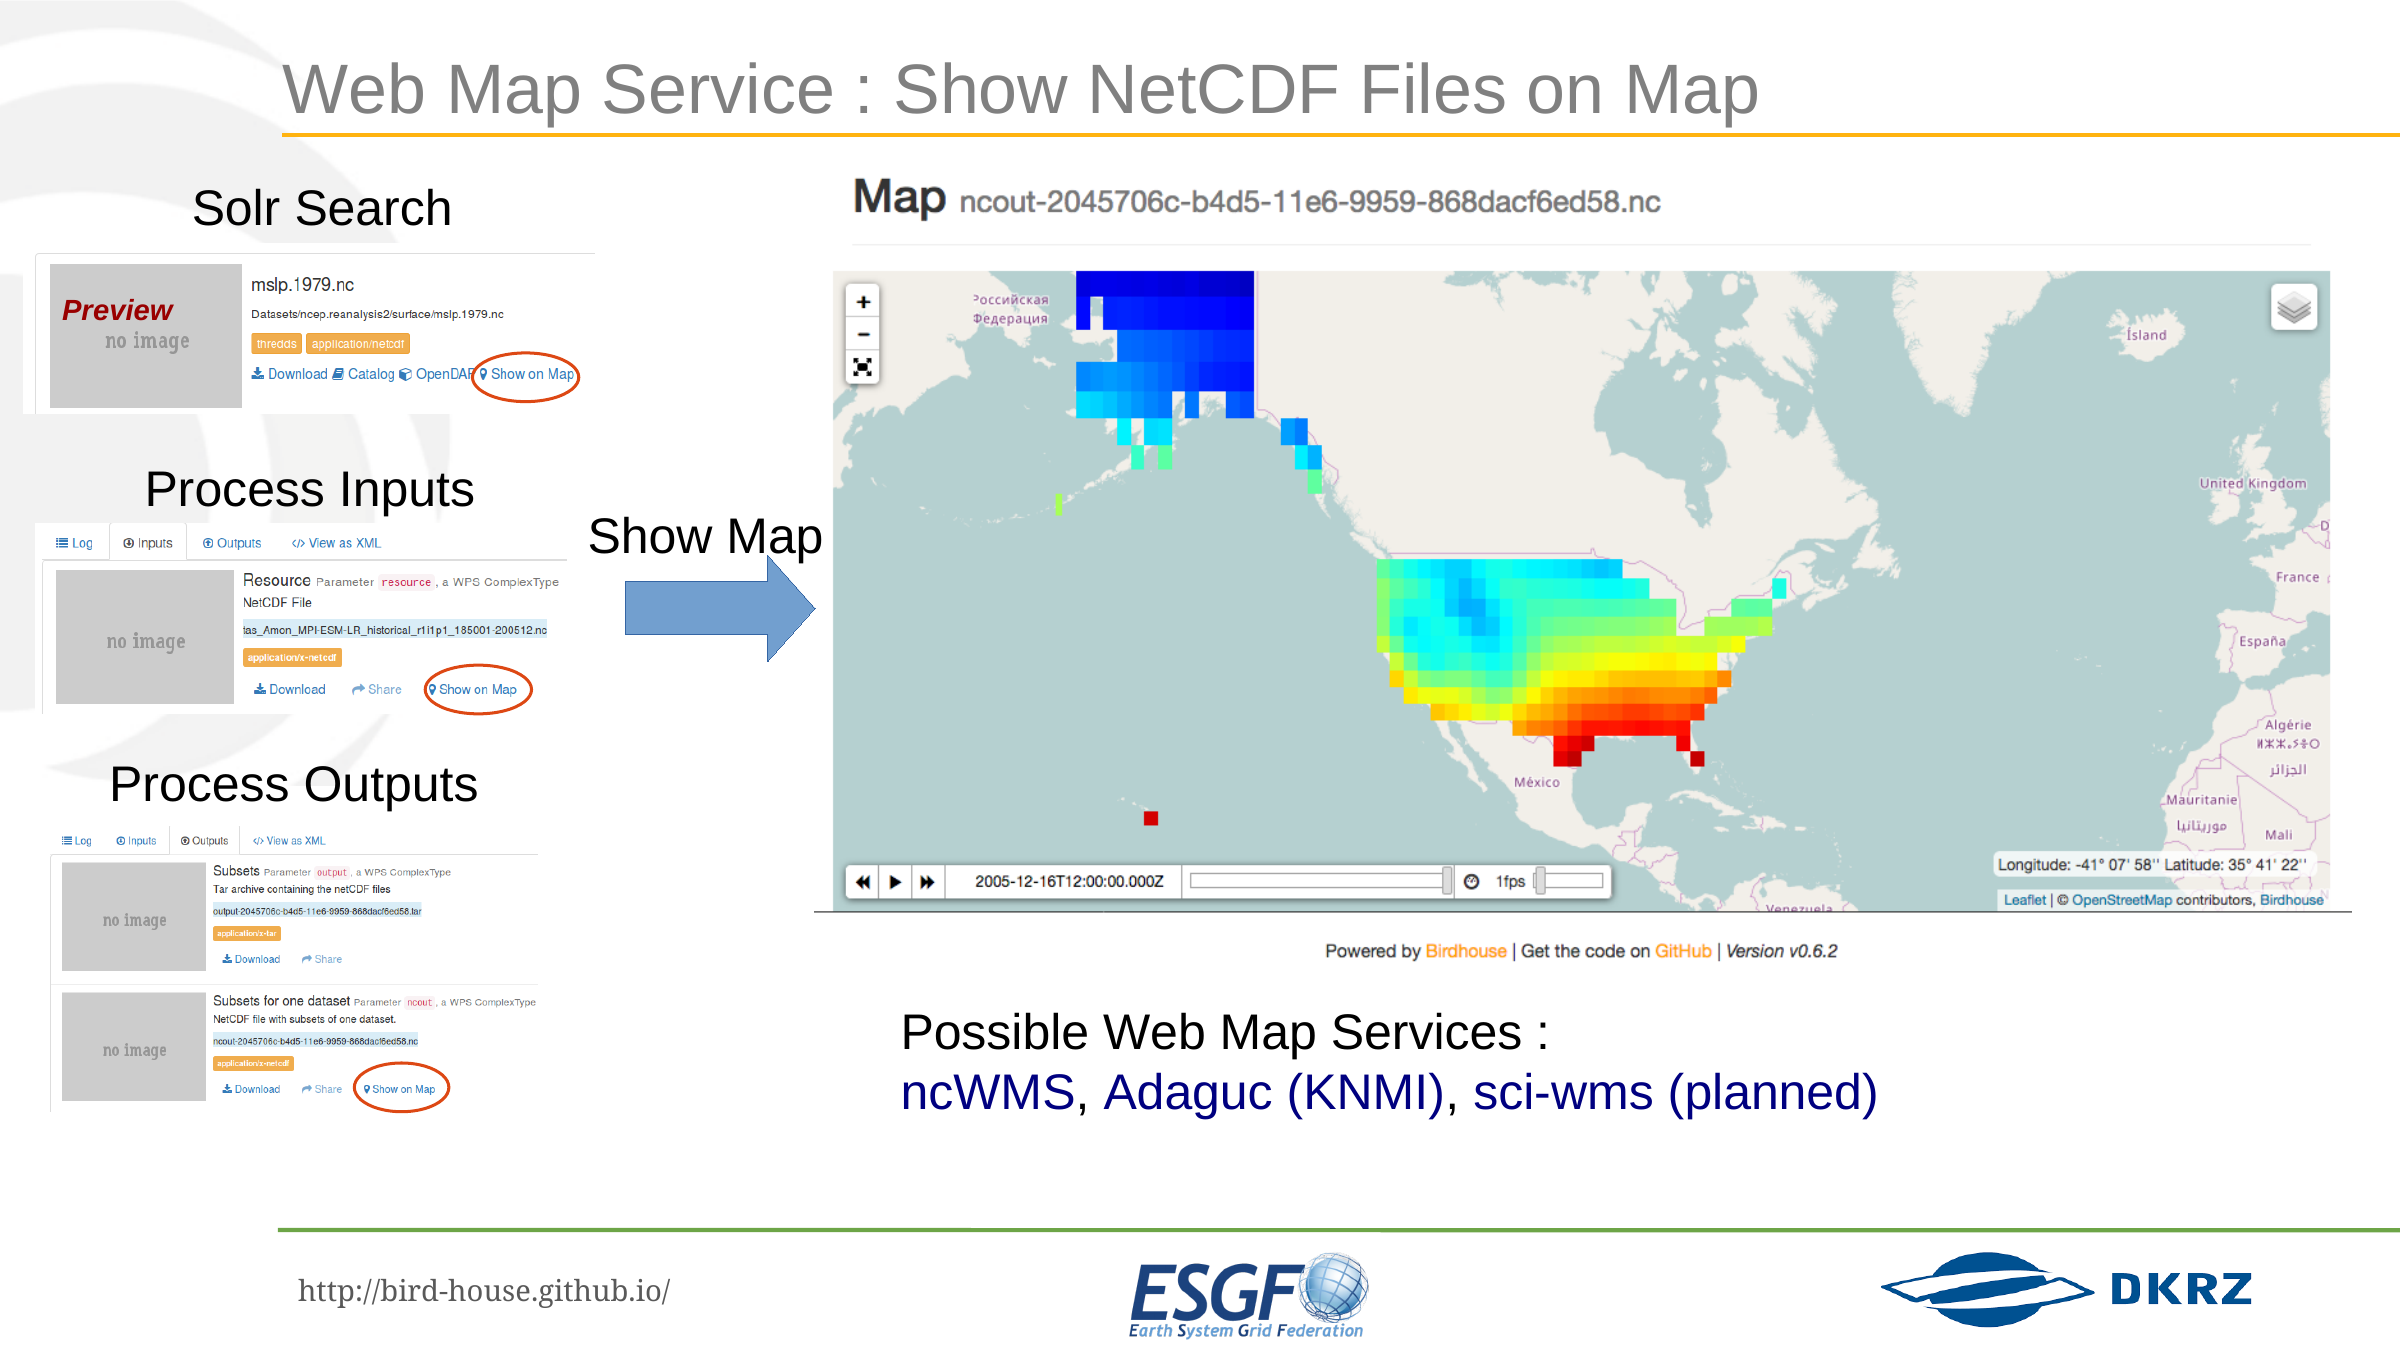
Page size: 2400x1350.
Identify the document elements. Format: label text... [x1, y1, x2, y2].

text_box Possible Web Map Services : ncWMS, Adaguc (KNMI), sci-wms (planned) [885, 992, 1894, 1187]
picture [1074, 1187, 1418, 1350]
picture [356, 1065, 447, 1110]
text_box Show Map [572, 496, 839, 571]
picture [0, 0, 2352, 969]
picture [1879, 1244, 2259, 1335]
picture [47, 826, 538, 1112]
title Web Map Service : Show NetCDF Files on Map [268, 35, 2386, 146]
text_box Process Outputs [94, 744, 494, 819]
text_box [625, 571, 816, 662]
text_box Preview [47, 283, 267, 355]
text_box Process Inputs [129, 448, 491, 524]
text_box Solr Search [177, 168, 468, 244]
